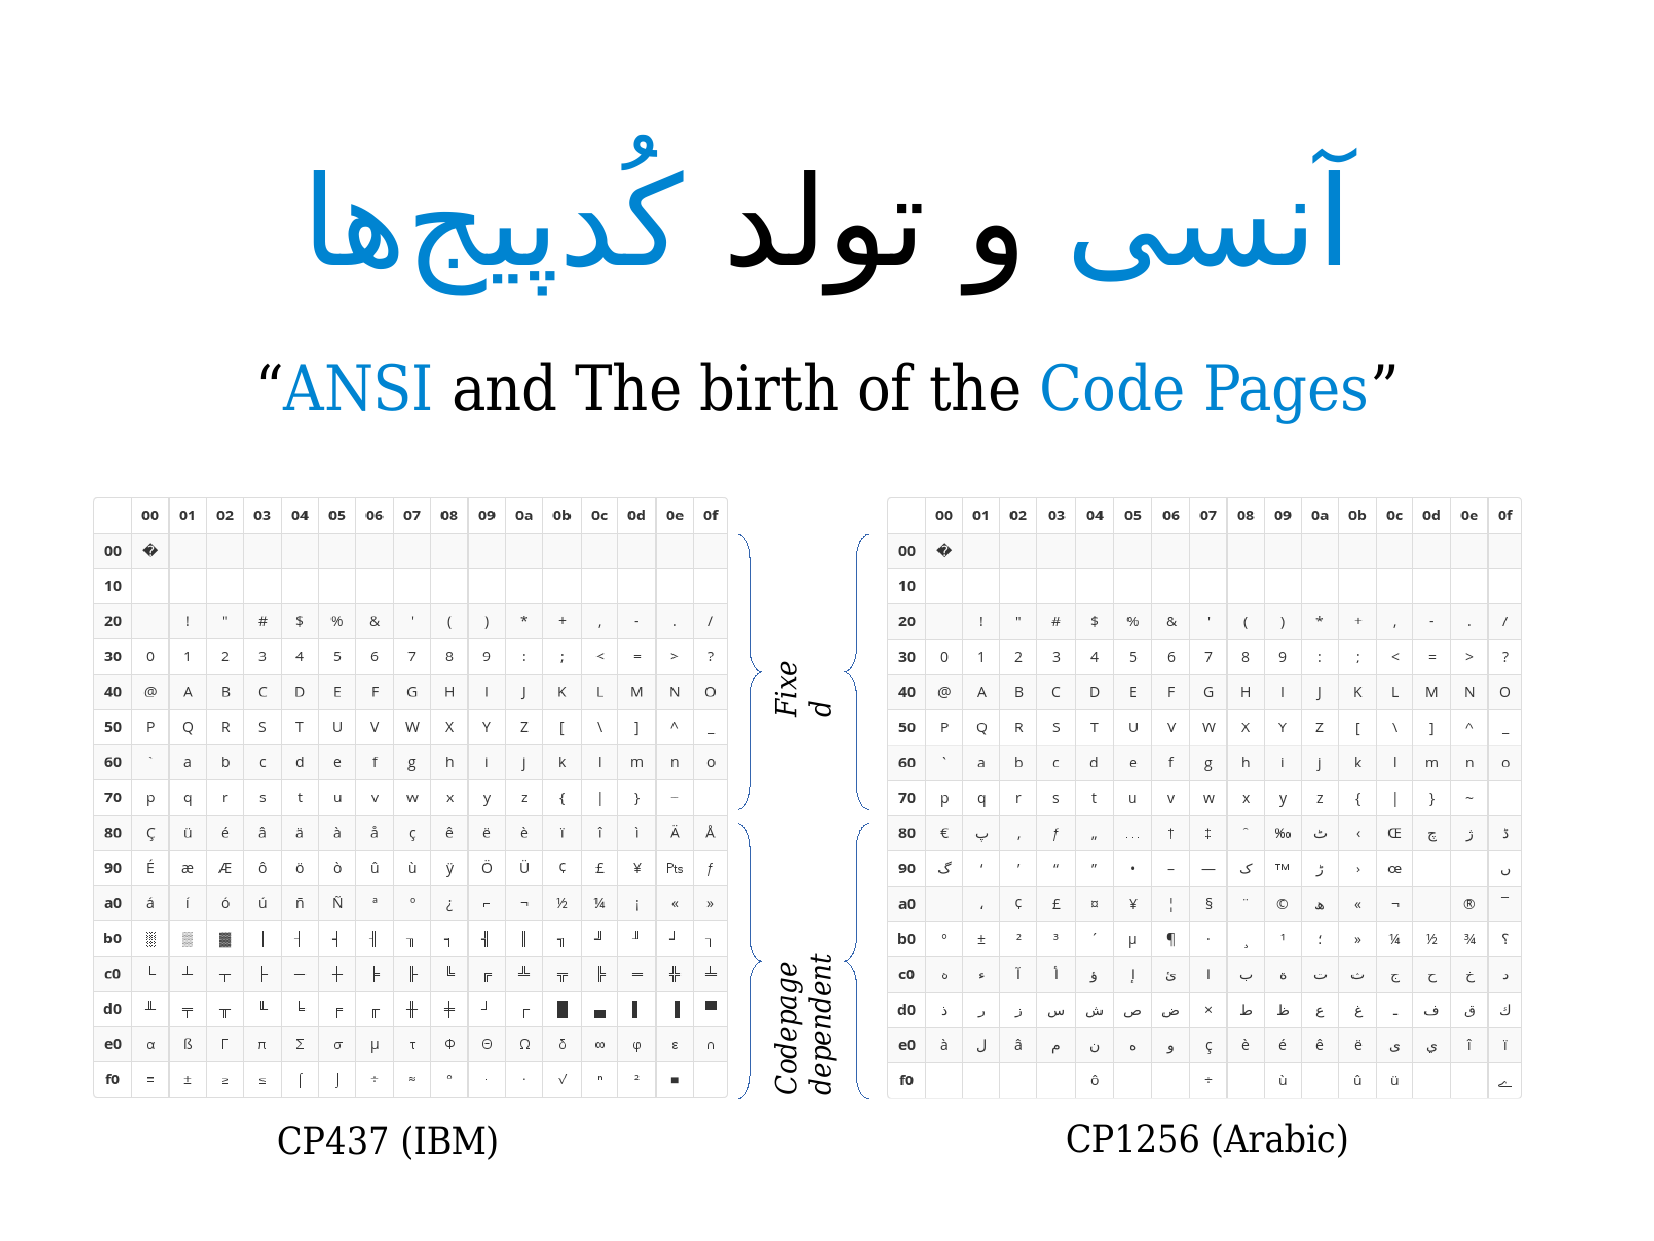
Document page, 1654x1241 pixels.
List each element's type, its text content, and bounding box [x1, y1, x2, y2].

text_box CP437 (IBM) [262, 1112, 515, 1171]
text_box CP1256 (Arabic) [1051, 1110, 1365, 1169]
text_box Codepage dependent [761, 812, 845, 1110]
picture [93, 496, 733, 1099]
text_box Fixed [761, 643, 826, 733]
picture [885, 496, 1525, 1099]
text_box آنسی و تولد کُدپیج‌ها “ANSI and The birth of the Code Pages” [82, 49, 1571, 526]
